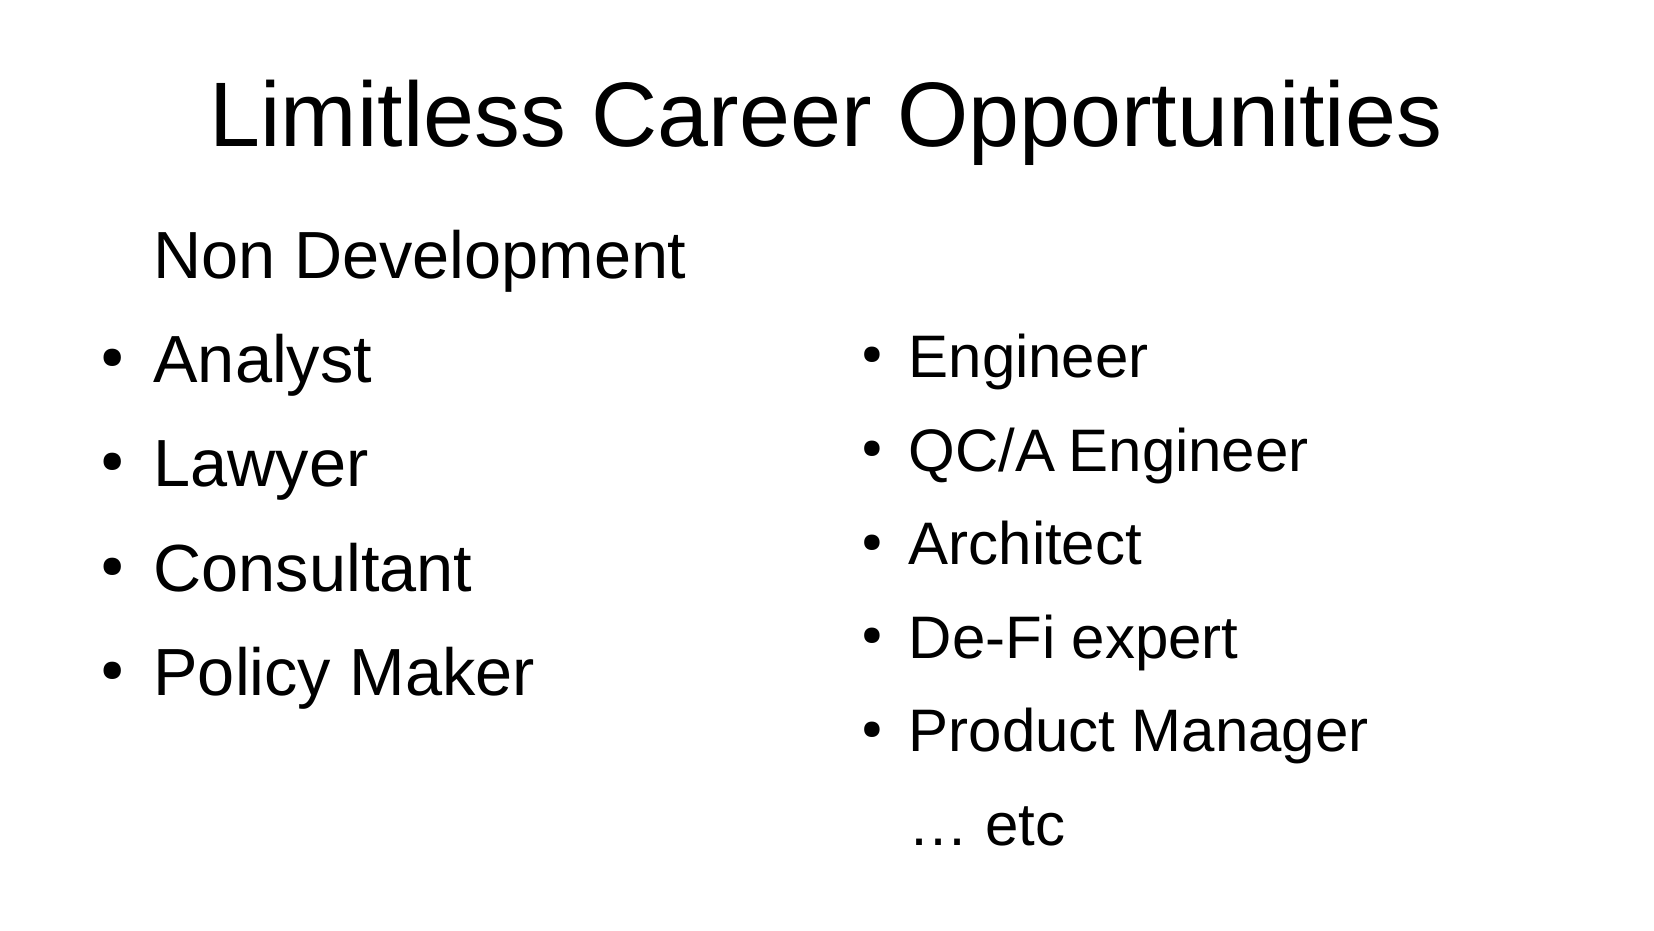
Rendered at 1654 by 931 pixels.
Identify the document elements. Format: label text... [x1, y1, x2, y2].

list Engineer QC/A Engineer Architect De-Fi expert Product Manager … etc [845, 323, 1572, 863]
title Limitless Career Opportunities [82, 37, 1571, 193]
list Non Development Analyst Lawyer Consultant Policy Maker [82, 217, 809, 758]
